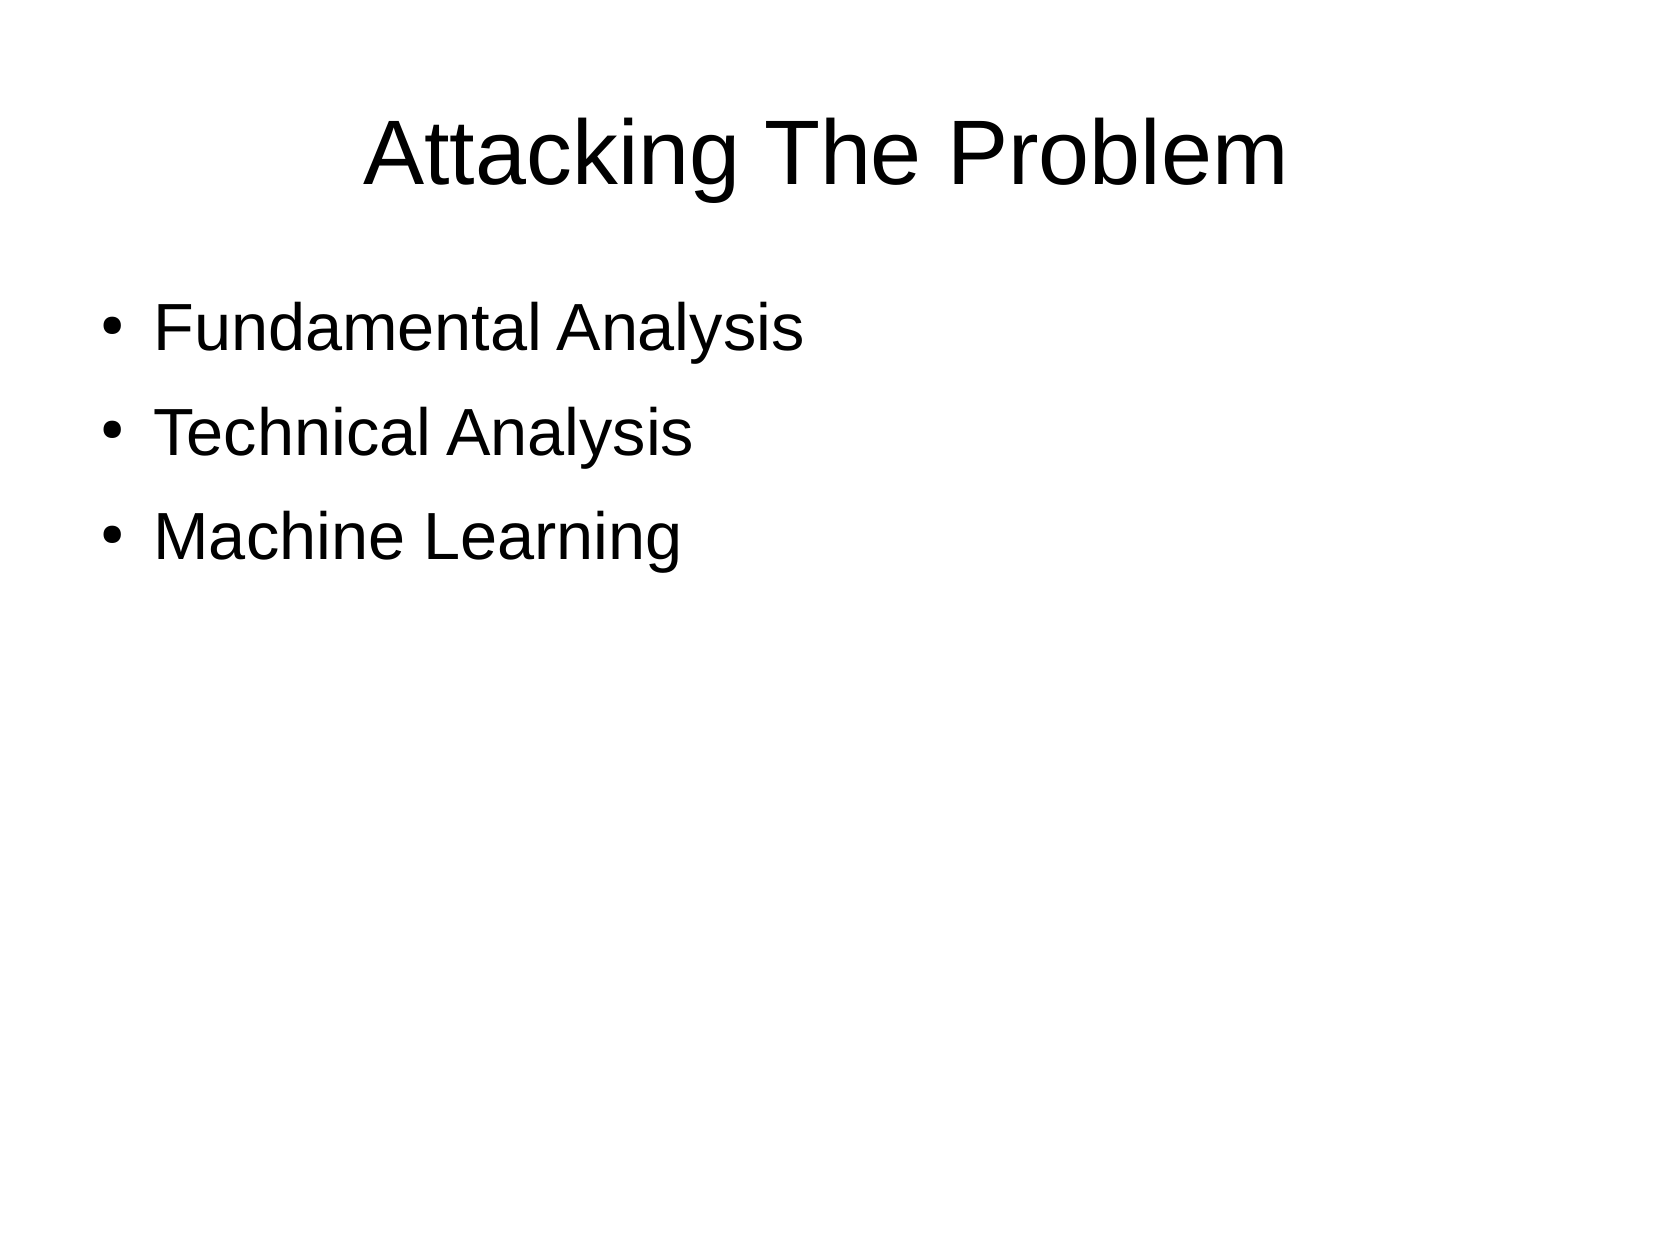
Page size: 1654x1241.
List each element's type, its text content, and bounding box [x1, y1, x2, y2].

title Attacking The Problem [82, 49, 1571, 257]
list Fundamental Analysis Technical Analysis Machine Learning [82, 290, 1571, 1010]
